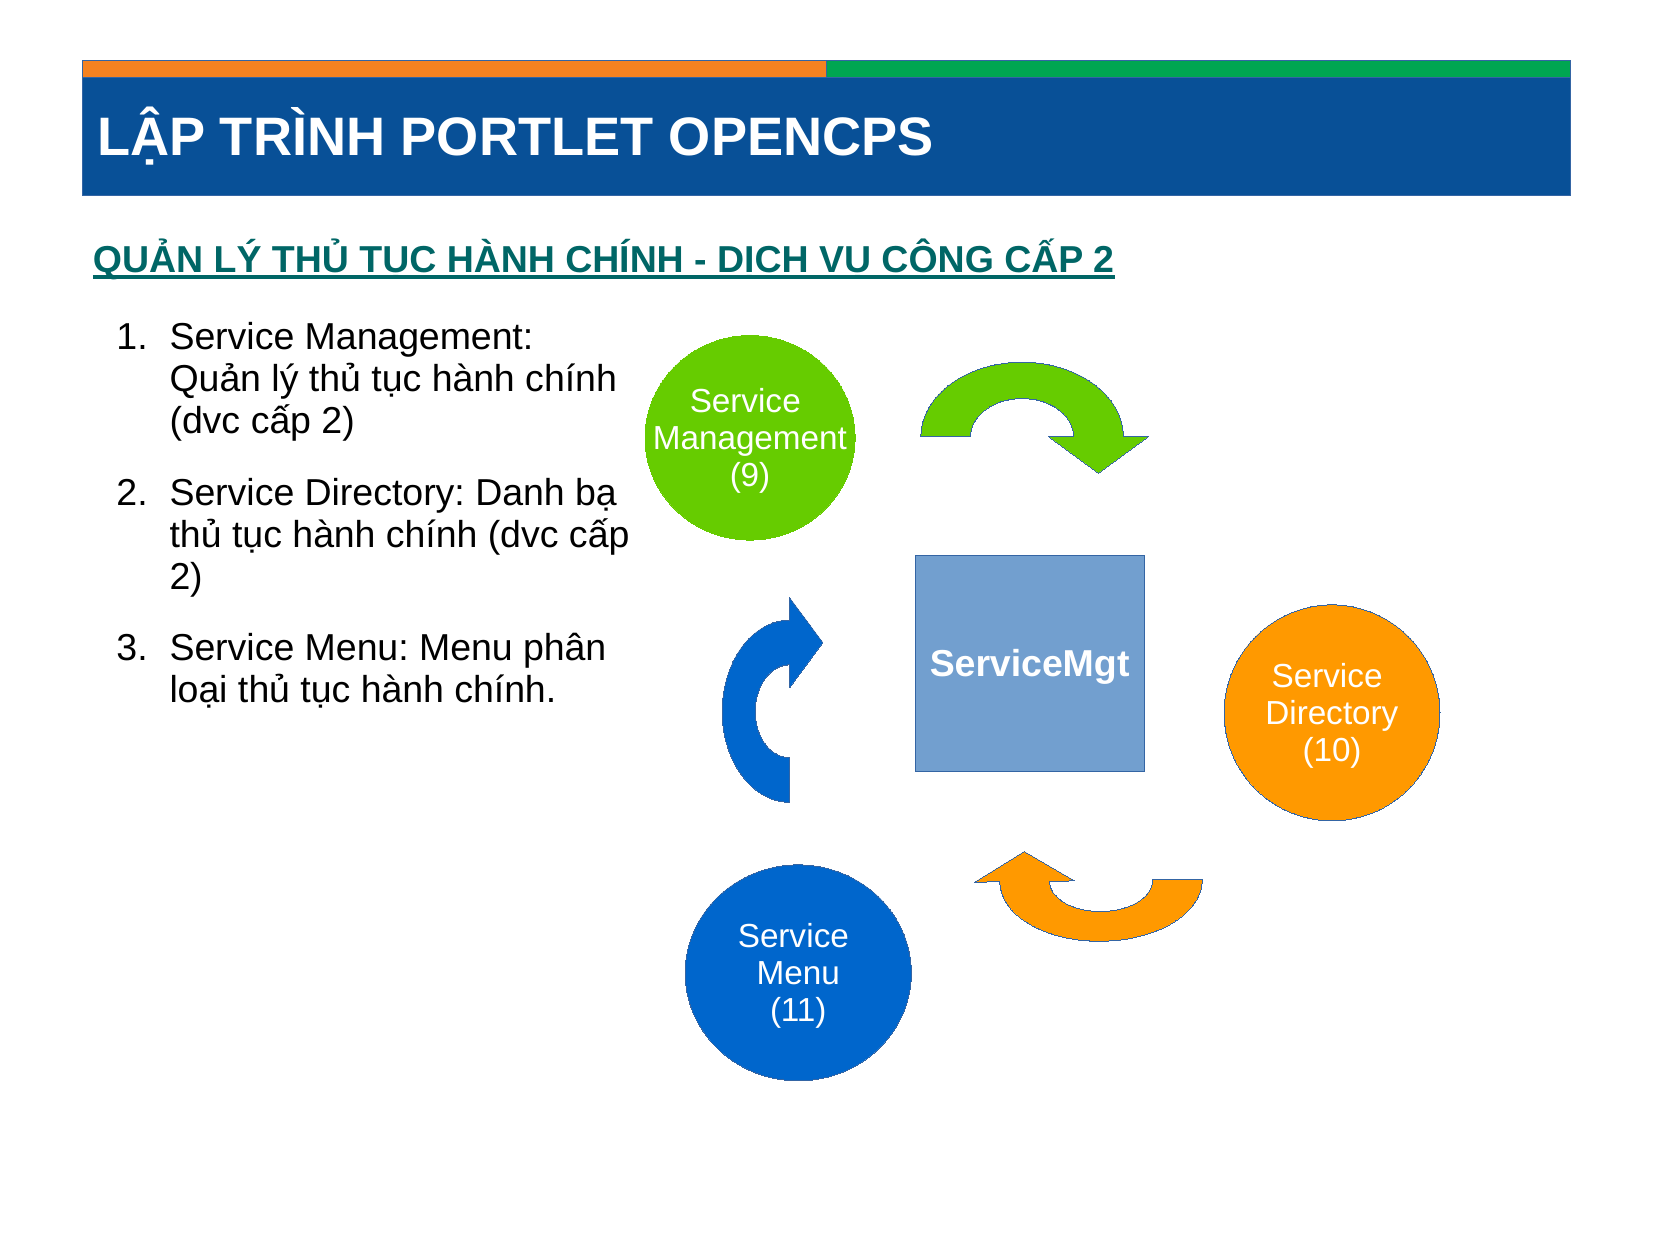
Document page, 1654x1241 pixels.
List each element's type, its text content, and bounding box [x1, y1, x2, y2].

text_box ServiceMgt [915, 555, 1145, 772]
text_box Service Menu (11) [685, 864, 912, 1081]
text_box [974, 851, 1203, 942]
text_box QUẢN LÝ THỦ TỤC HÀNH CHÍNH - DỊCH VỤ CÔNG CẤP 2 [78, 230, 1576, 297]
text_box Service Management (9) [645, 335, 856, 541]
text_box [722, 597, 823, 803]
list Service Management: Quản lý thủ tục hành chính (dvc cấp 2) Service Directory: Danh bạ thủ tục hành chính (dvc cấp 2) Service Menu: Menu phân loại thủ tục hành chính. [98, 315, 631, 1096]
text_box [920, 362, 1149, 474]
text_box [82, 60, 1571, 78]
list [82, 315, 1571, 1156]
text_box LẬP TRÌNH PORTLET OPENCPS [82, 78, 1571, 196]
text_box Service Directory (10) [1224, 604, 1441, 821]
